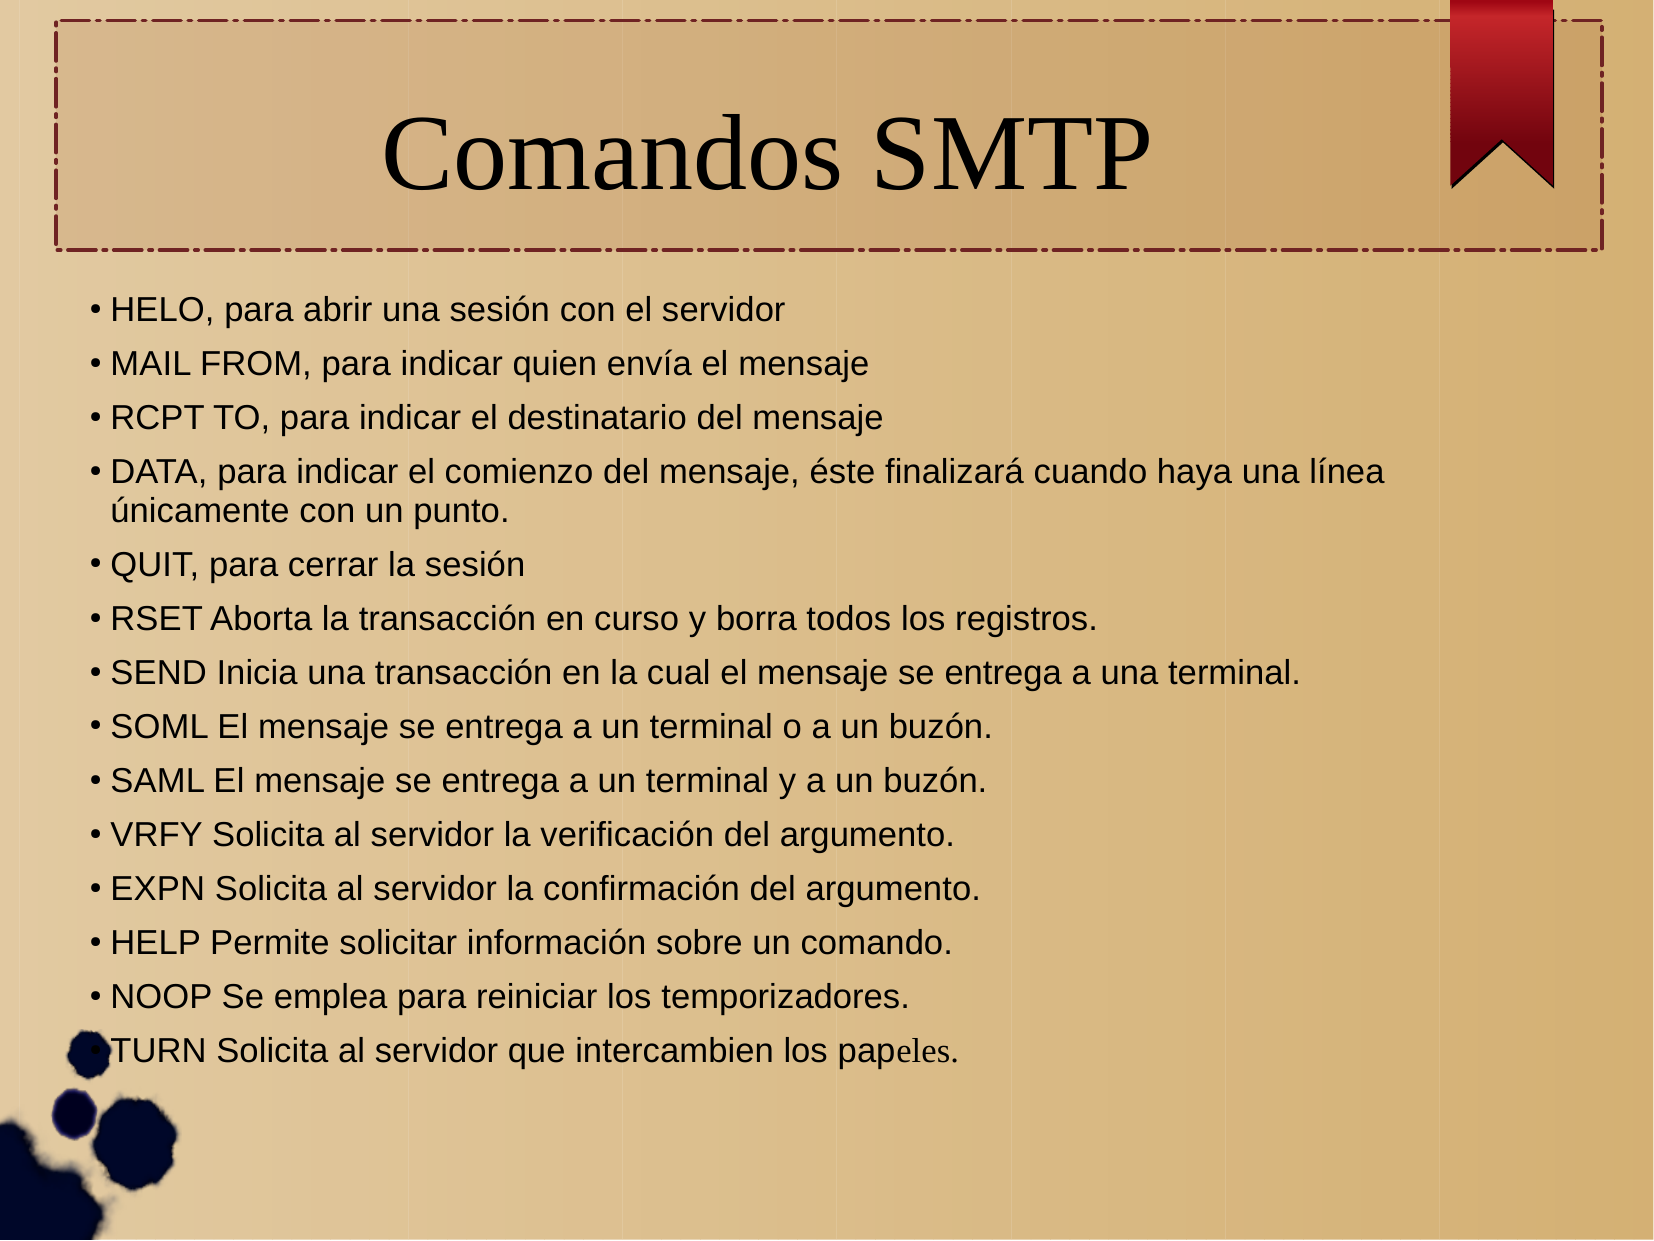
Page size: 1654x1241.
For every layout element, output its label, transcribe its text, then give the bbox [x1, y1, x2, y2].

title Comandos SMTP [82, 49, 1453, 257]
list HELO, para abrir una sesión con el servidor MAIL FROM, para indicar quien envía el mensaje RCPT TO, para indicar el destinatario del mensaje DATA, para indicar el comienzo del mensaje, éste finalizará cuando haya una línea únicamente con un punto. QUIT, para cerrar la sesión RSET Aborta la transacción en curso y borra todos los registros. SEND Inicia una transacción en la cual el mensaje se entrega a una terminal. SOML El mensaje se entrega a un terminal o a un buzón. SAML El mensaje se entrega a un terminal y a un buzón. VRFY Solicita al servidor la verificación del argumento. EXPN Solicita al servidor la confirmación del argumento. HELP Permite solicitar información sobre un comando. NOOP Se emplea para reiniciar los temporizadores. TURN Solicita al servidor que intercambien los papeles. [82, 290, 1538, 1081]
